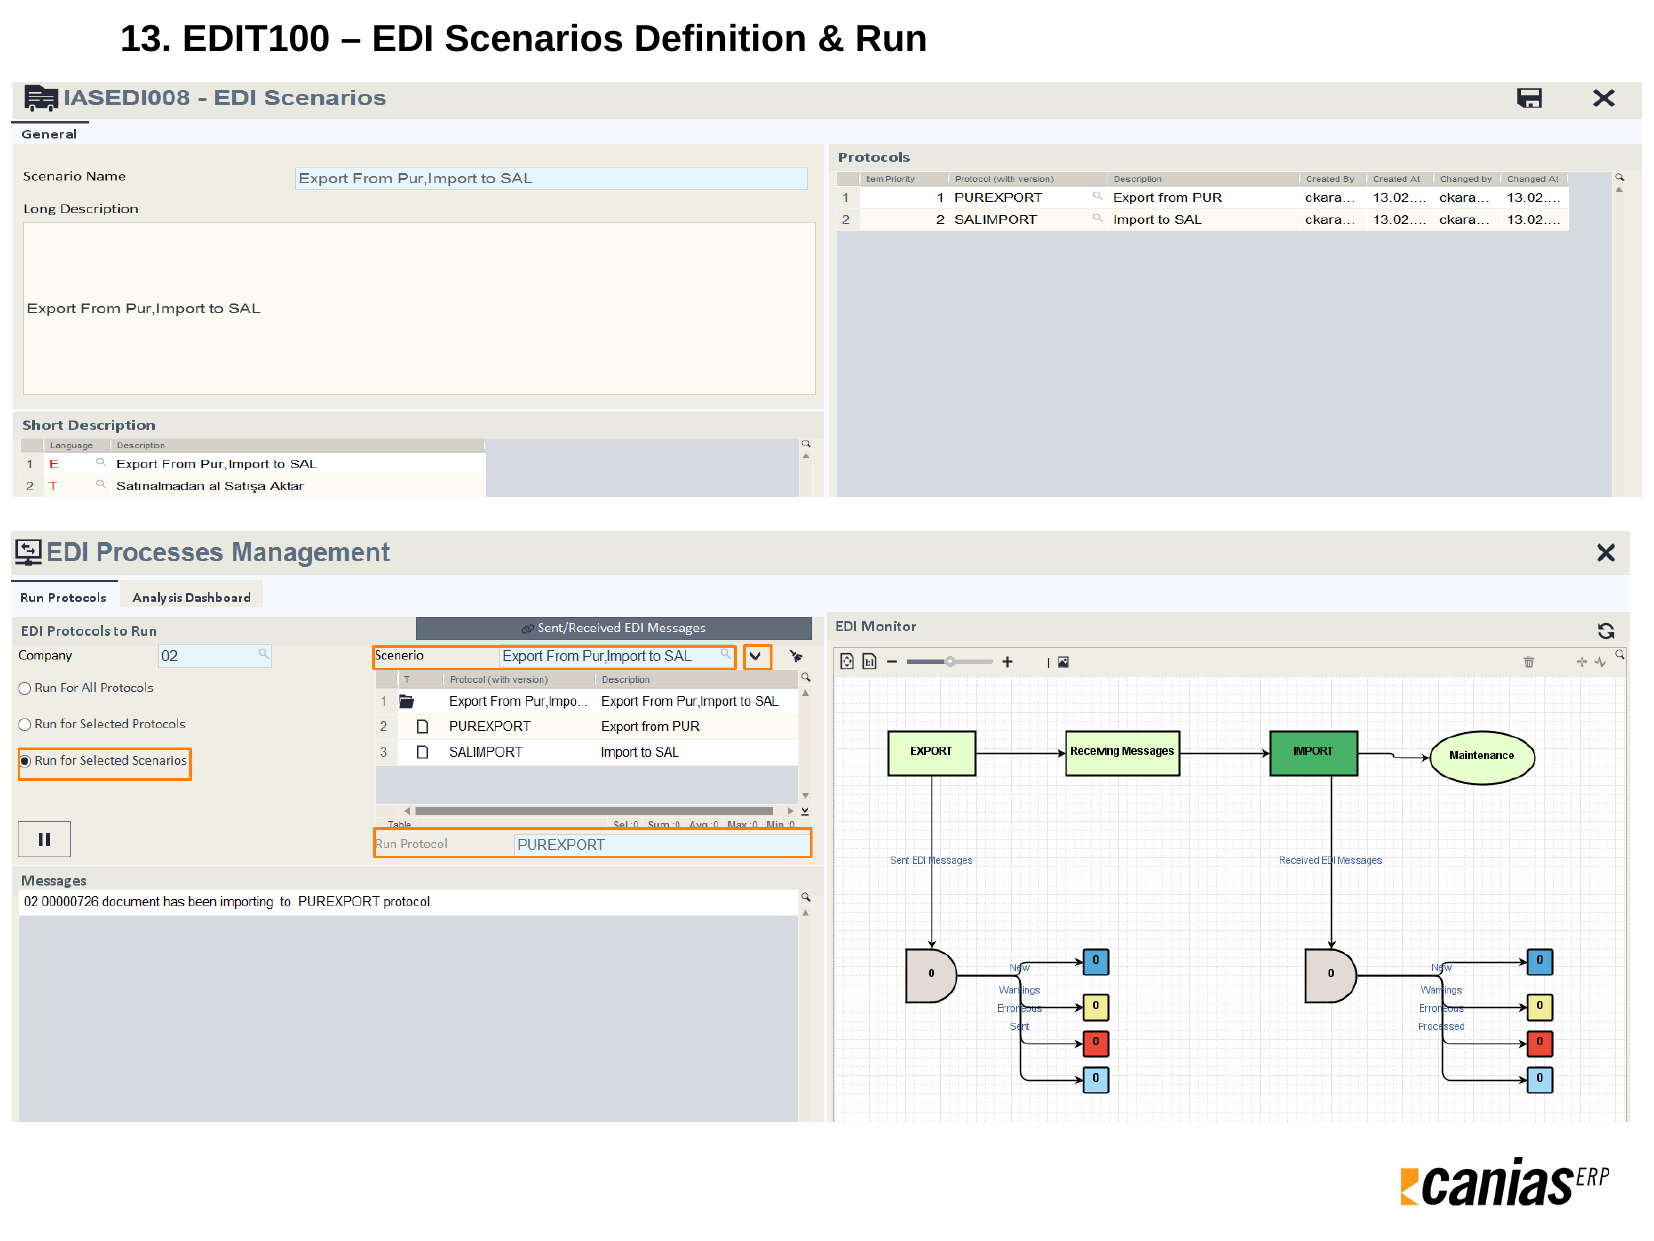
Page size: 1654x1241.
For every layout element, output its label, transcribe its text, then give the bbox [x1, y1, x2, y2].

picture [11, 531, 1630, 1123]
picture [11, 82, 1642, 497]
picture [1375, 1139, 1635, 1223]
text_box 13. EDIT100 – EDI Scenarios Definition & Run [10, 6, 1624, 65]
